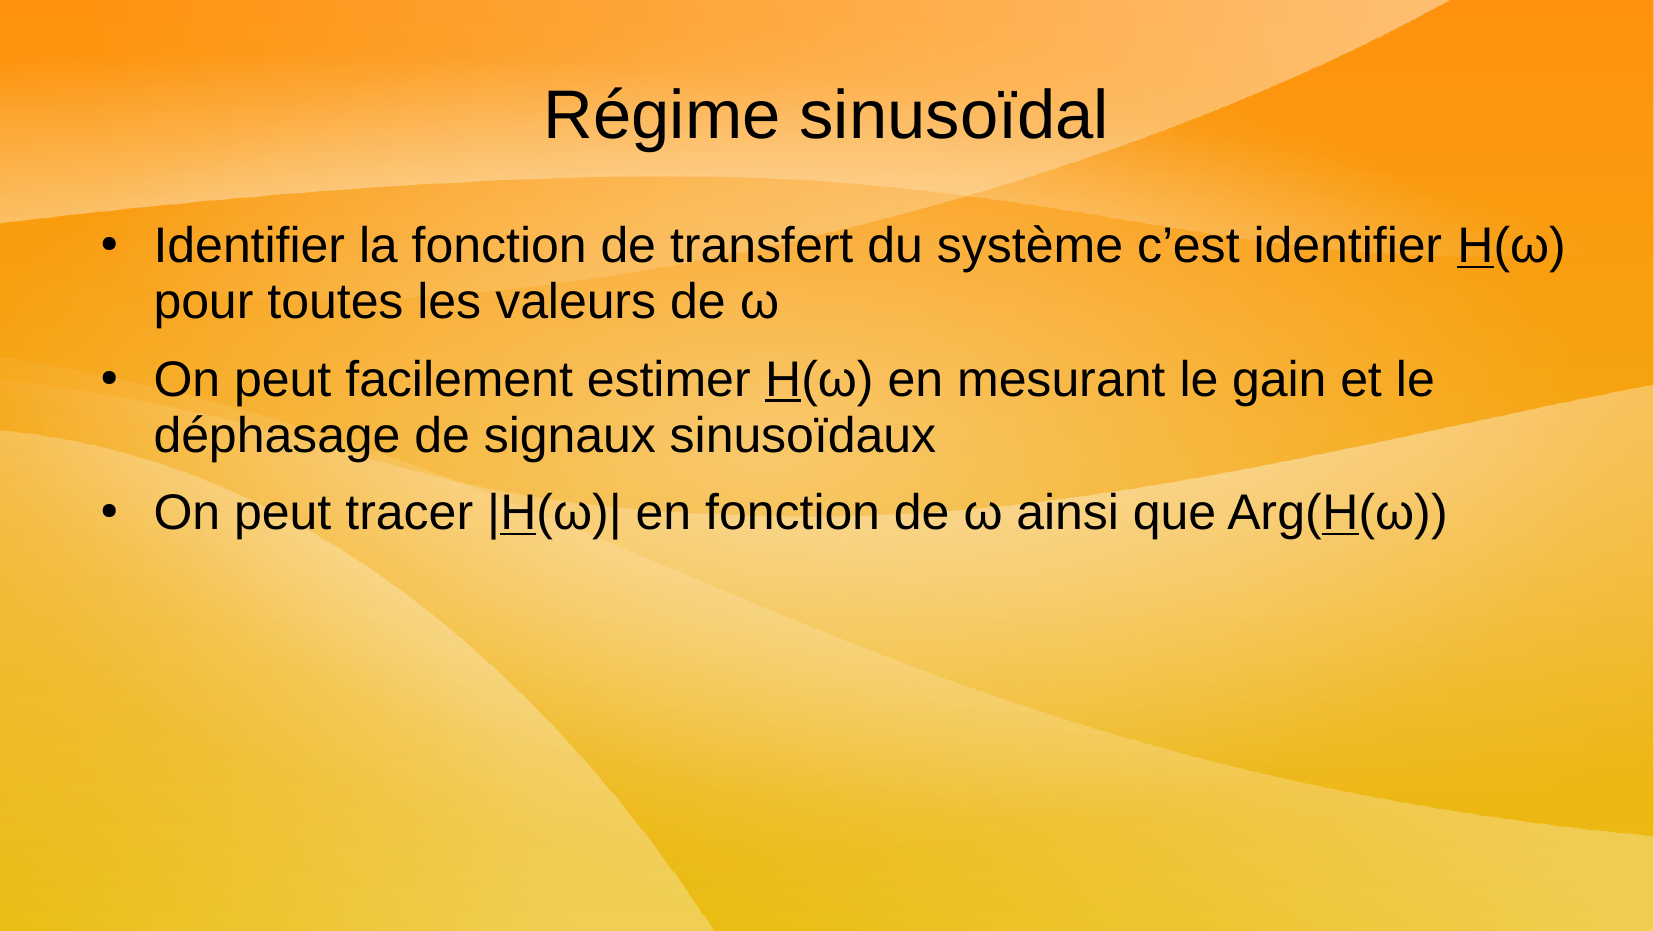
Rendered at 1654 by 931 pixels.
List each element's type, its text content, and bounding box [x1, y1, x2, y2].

title Régime sinusoïdal [82, 37, 1571, 193]
picture [0, 0, 1654, 931]
list Identifier la fonction de transfert du système c’est identifier H(ω) pour toutes les valeurs de ω On peut facilement estimer H(ω) en mesurant le gain et le déphasage de signaux sinusoïdaux On peut tracer |H(ω)| en fonction de ω ainsi que Arg(H(ω)) [82, 217, 1571, 758]
